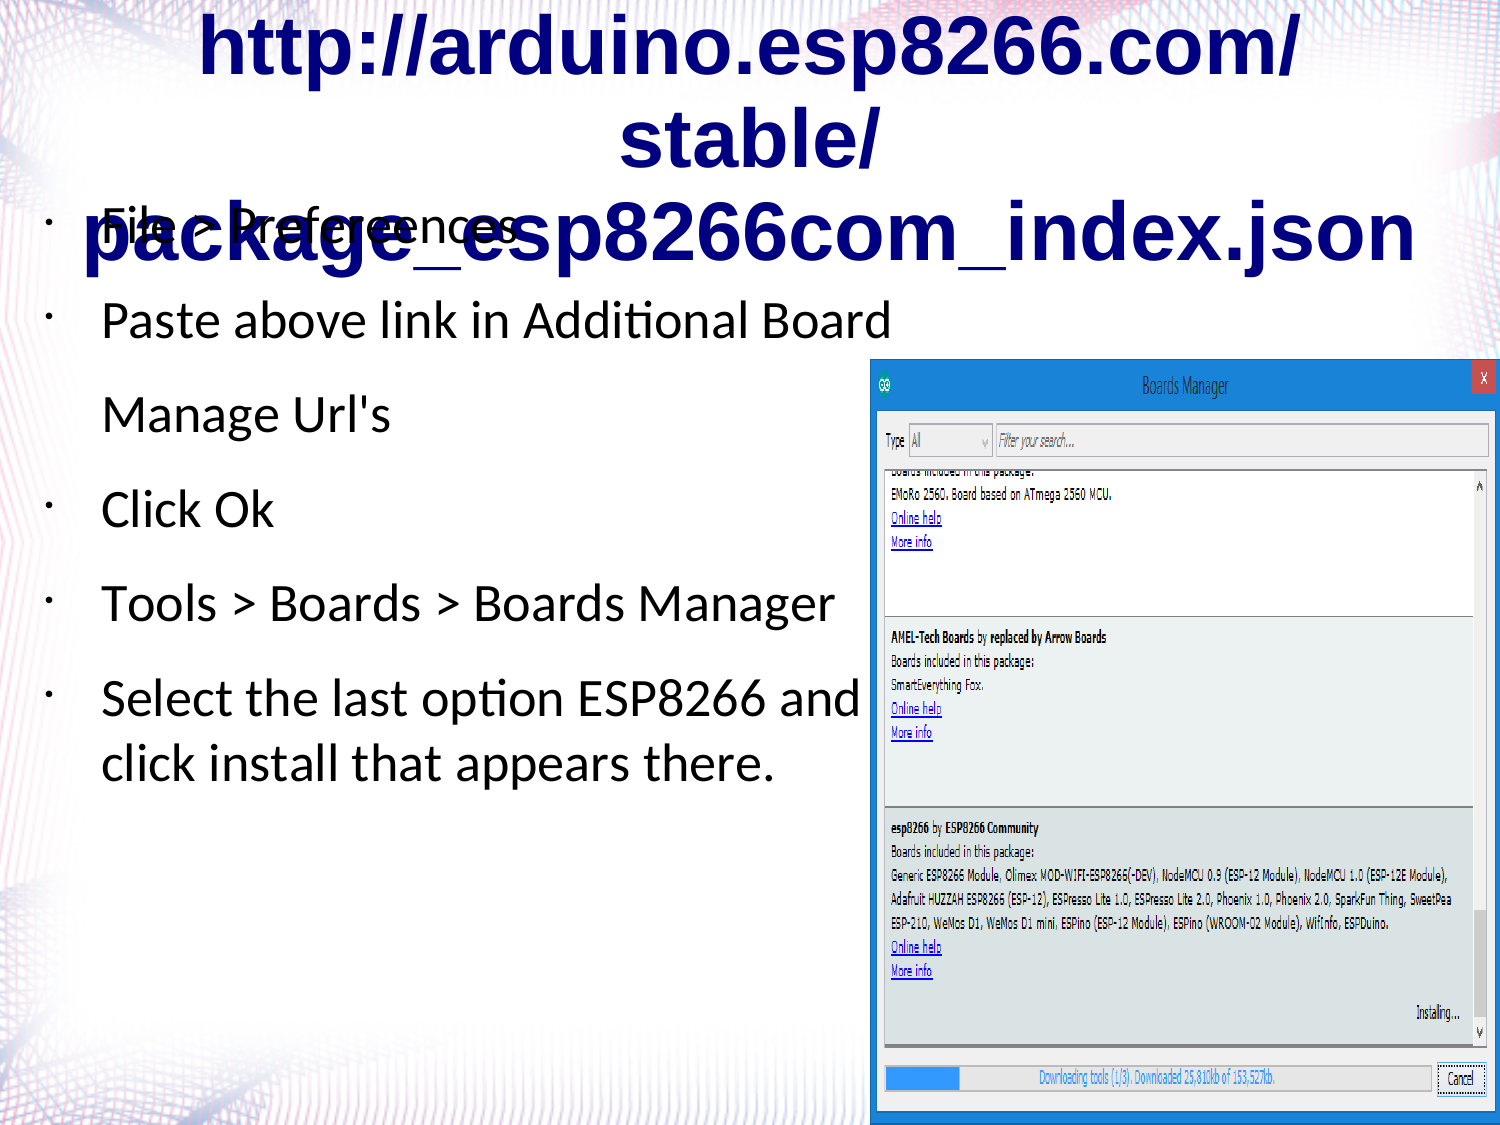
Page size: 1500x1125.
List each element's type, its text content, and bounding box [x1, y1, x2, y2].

picture [0, 0, 1500, 1125]
list File > Prefereences Paste above link in Additional Board Manage Url's Click Ok Tools > Boards > Boards Manager Select the last option ESP8266 and click install that appears there. [30, 182, 975, 961]
title http://arduino.esp8266.com/stable/package_esp8266com_index.json [75, 0, 1425, 279]
